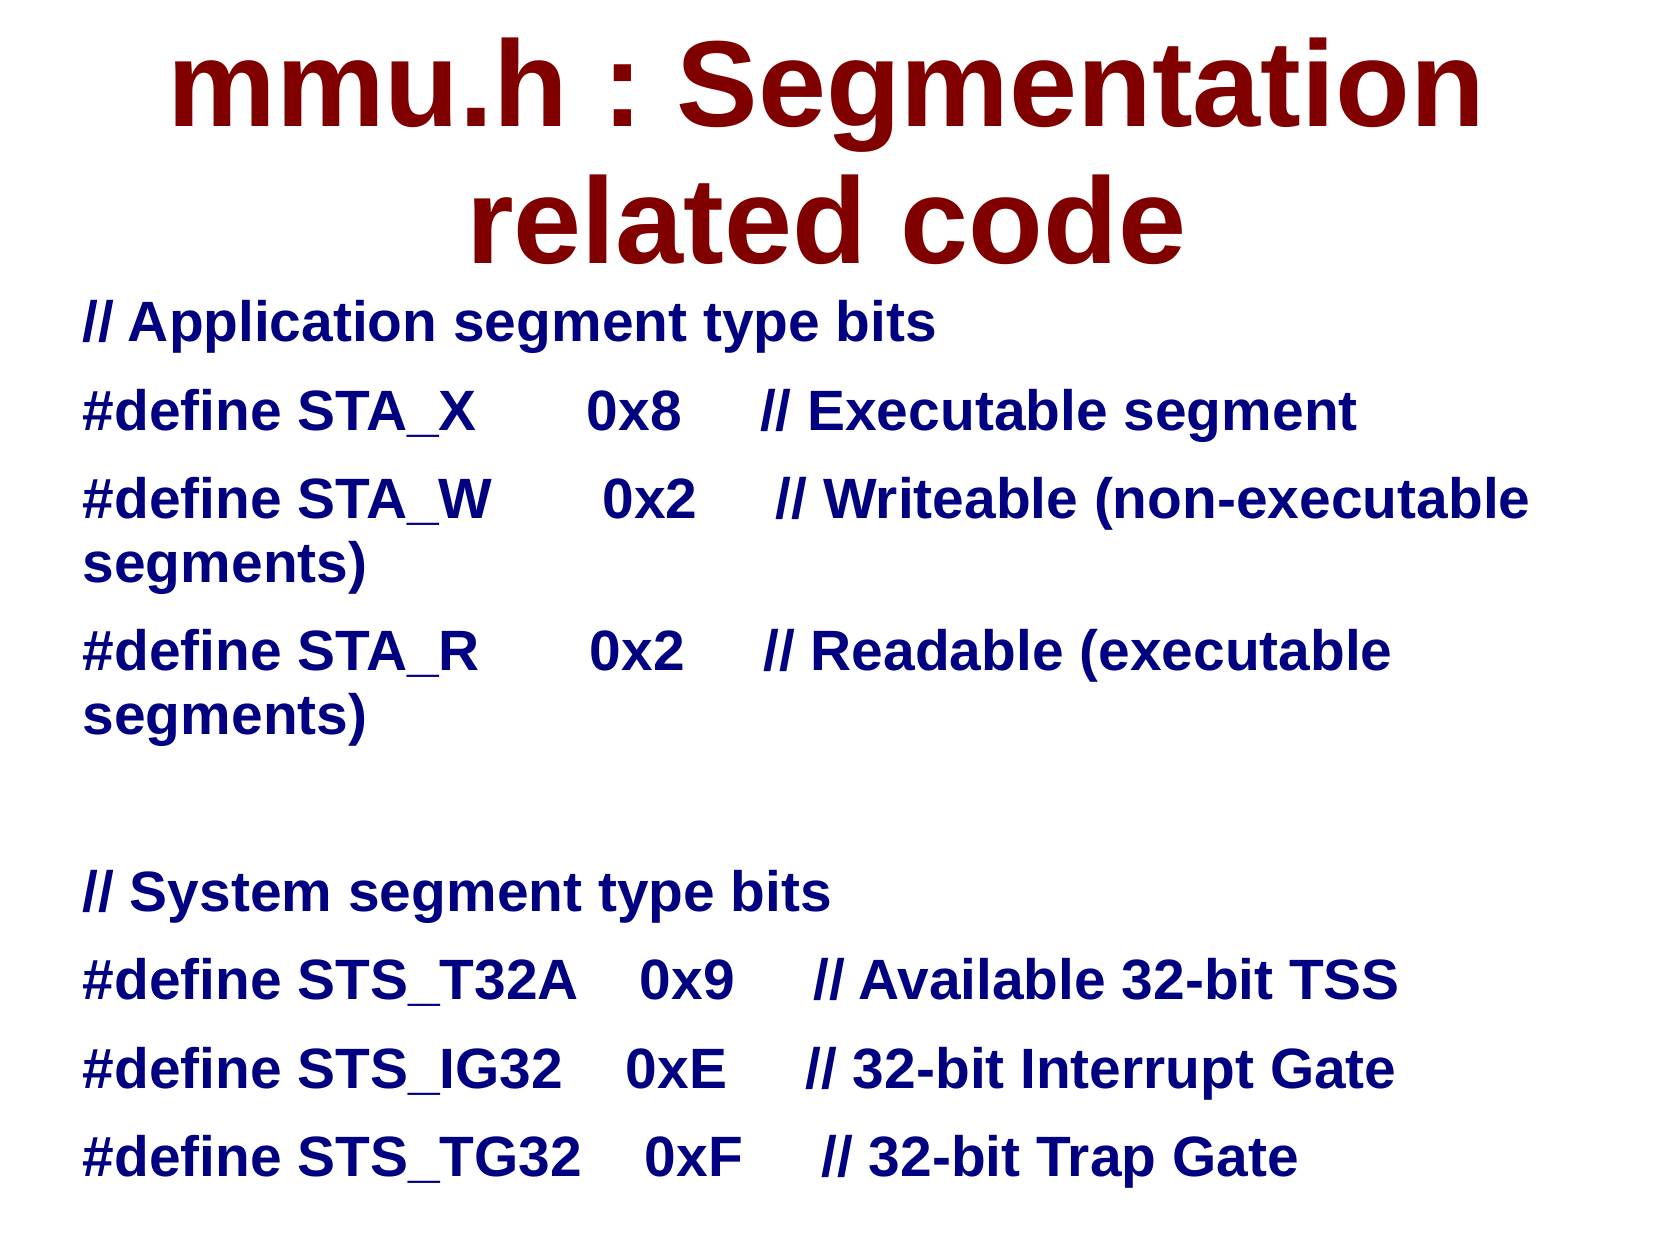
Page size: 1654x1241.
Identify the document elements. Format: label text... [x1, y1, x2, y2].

list // Application segment type bits #define STA_X 0x8 // Executable segment #define STA_W 0x2 // Writeable (non-executable segments) #define STA_R 0x2 // Readable (executable segments) // System segment type bits #define STS_T32A 0x9 // Available 32-bit TSS #define STS_IG32 0xE // 32-bit Interrupt Gate #define STS_TG32 0xF // 32-bit Trap Gate [82, 290, 1595, 1193]
title mmu.h : Segmentation related code [82, 16, 1571, 290]
